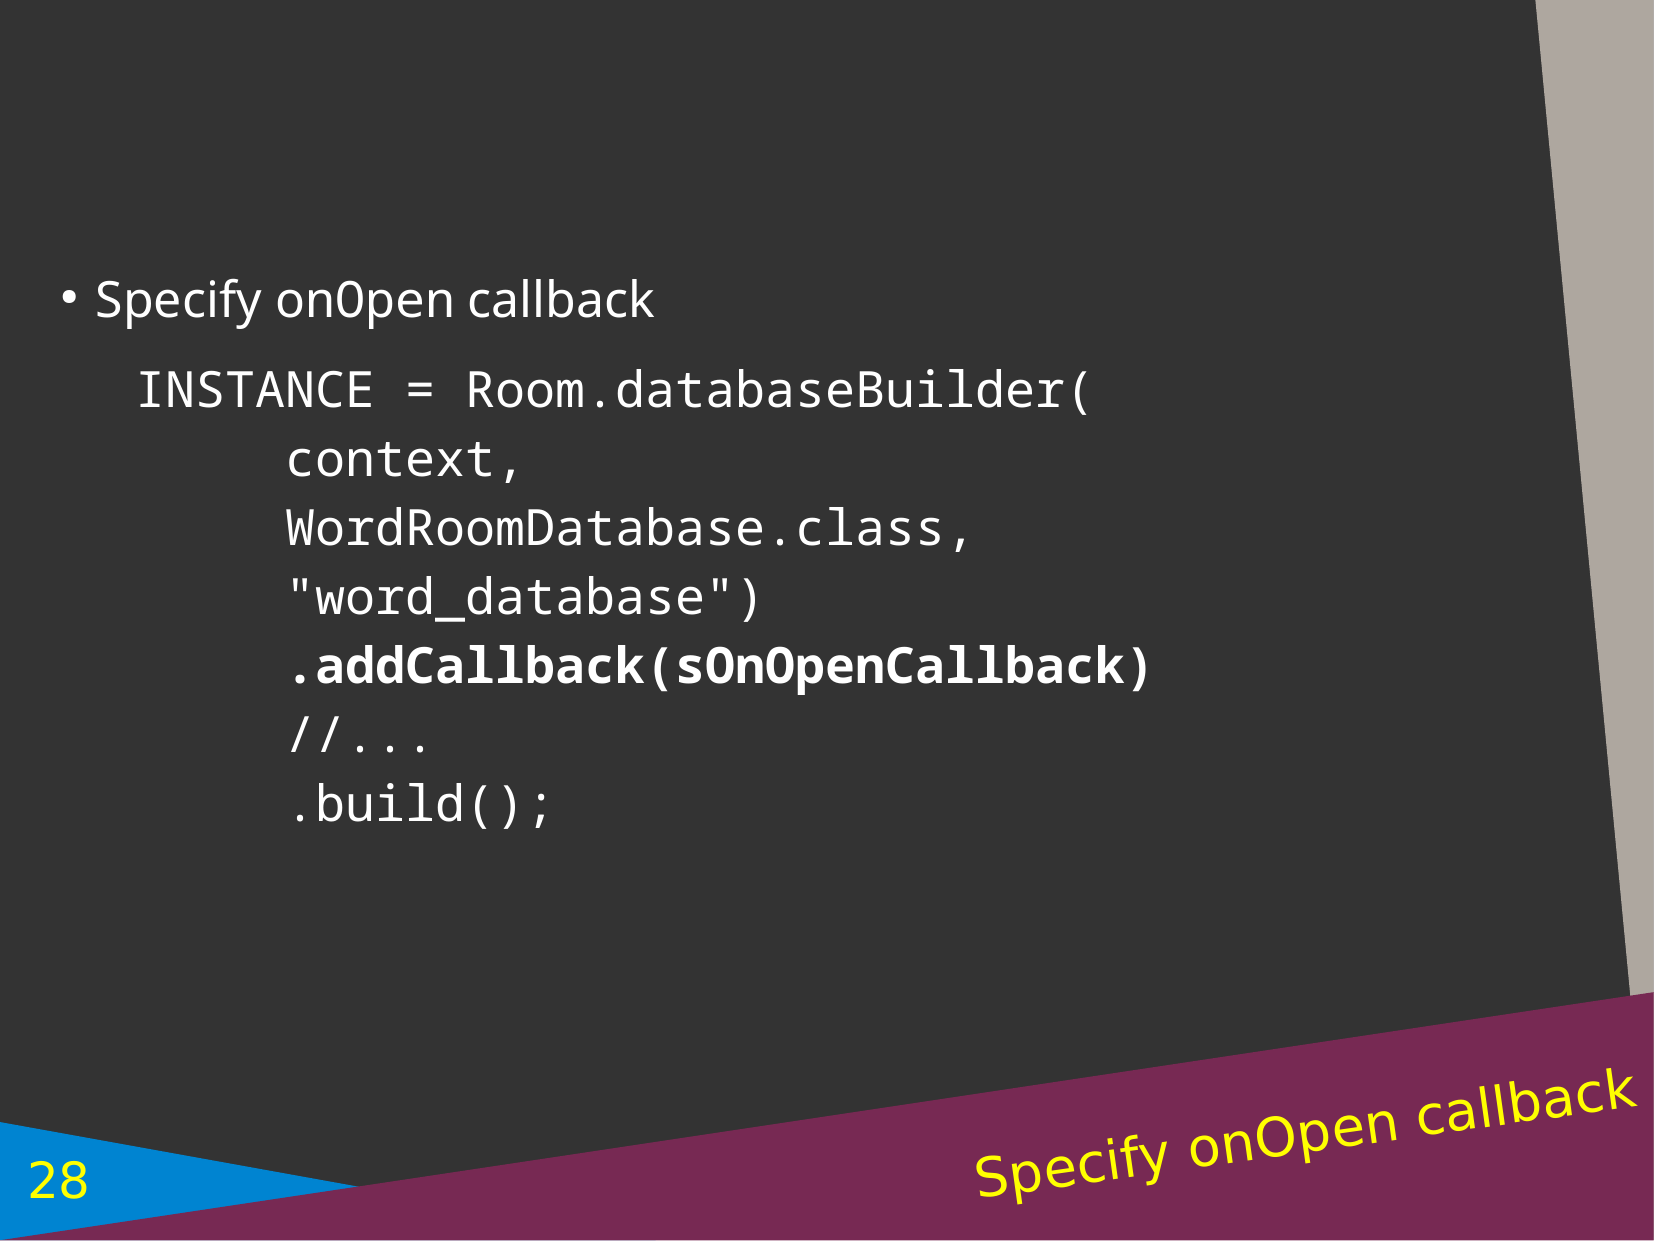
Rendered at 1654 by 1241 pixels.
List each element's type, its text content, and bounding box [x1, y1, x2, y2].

list Specify onOpen callback INSTANCE = Room.databaseBuilder( context, WordRoomDatabase.class, "word_database") .addCallback(sOnOpenCallback) //... .build(); [45, 243, 1444, 800]
title Specify onOpen callback [956, 995, 1654, 1241]
